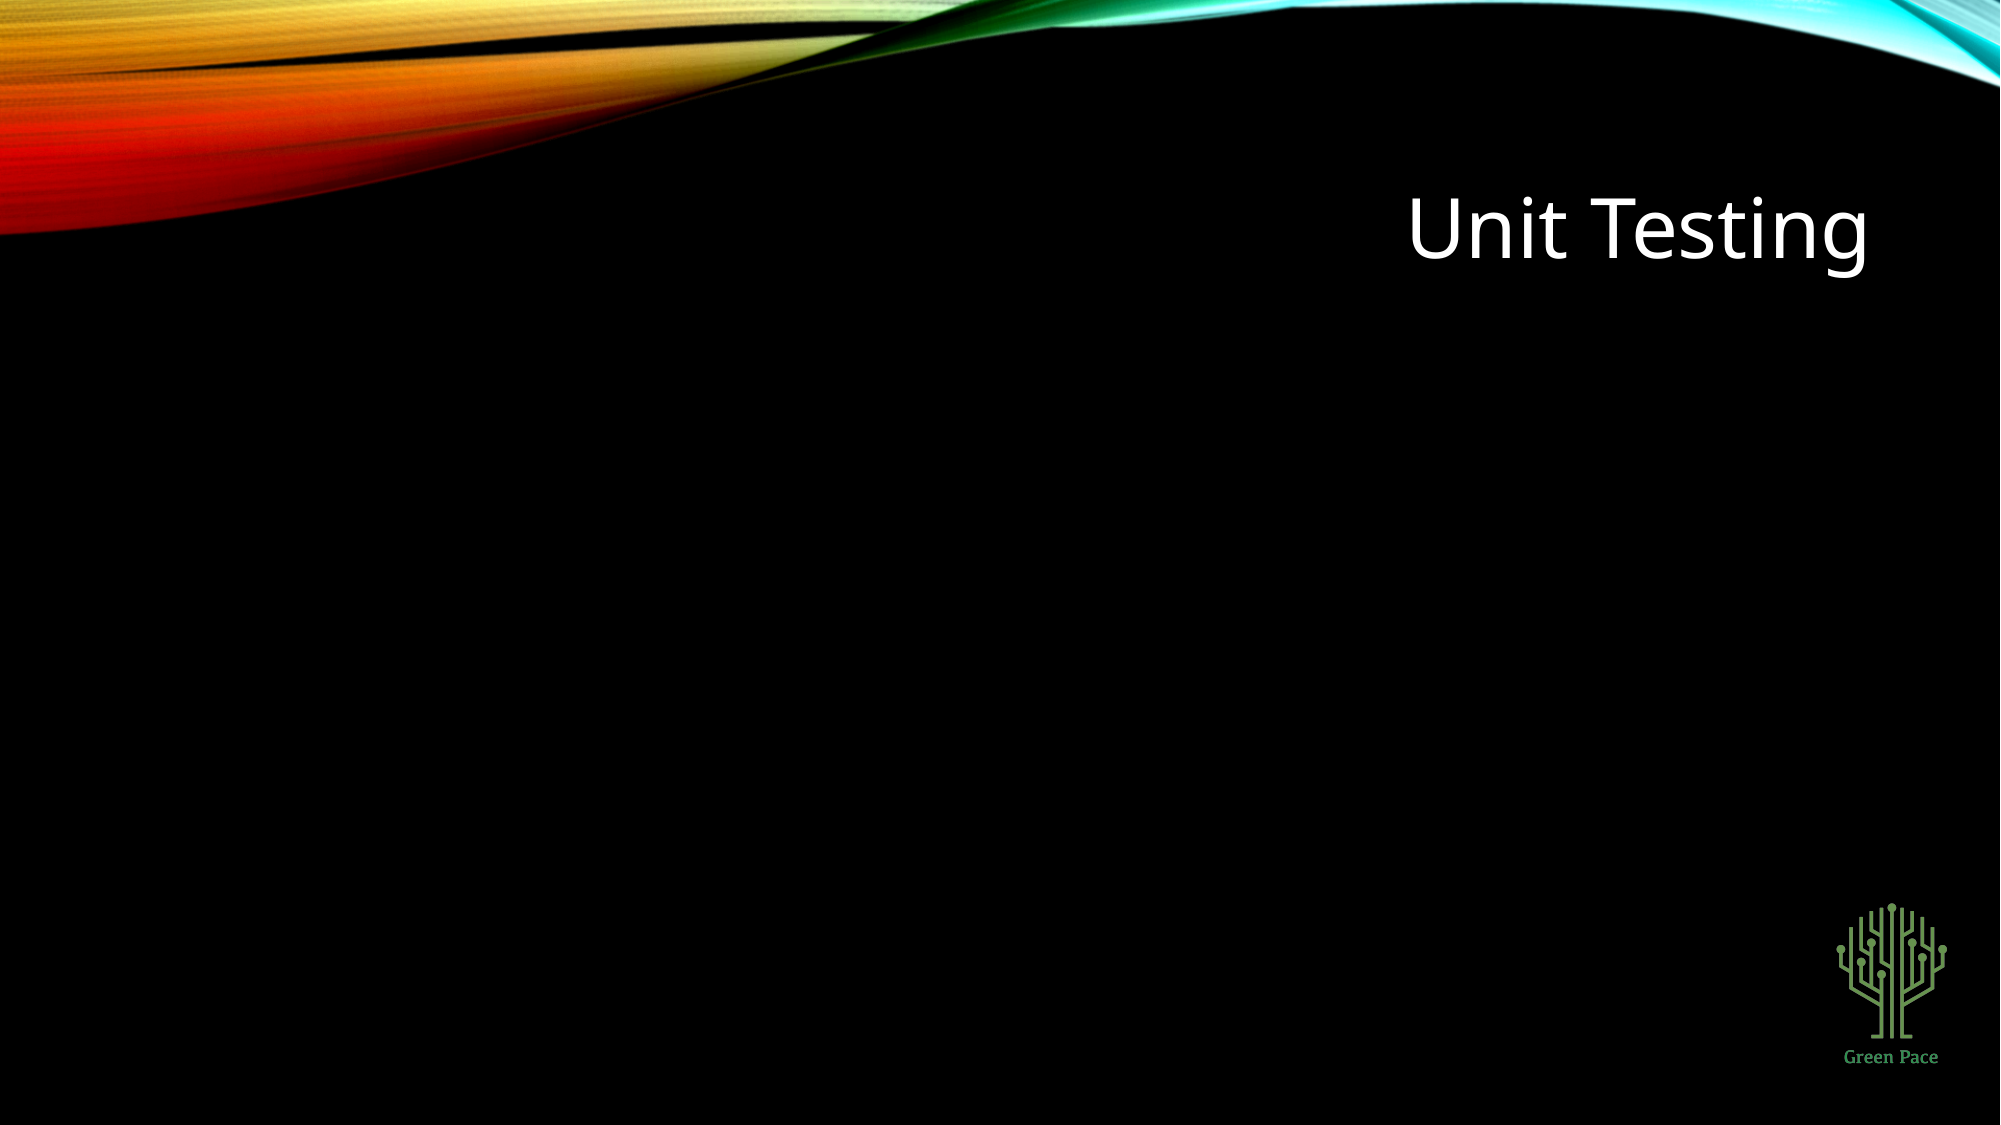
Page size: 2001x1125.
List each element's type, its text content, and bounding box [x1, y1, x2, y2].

picture [1818, 892, 1964, 1081]
picture [0, 0, 2000, 237]
title Unit Testing [474, 125, 1888, 338]
